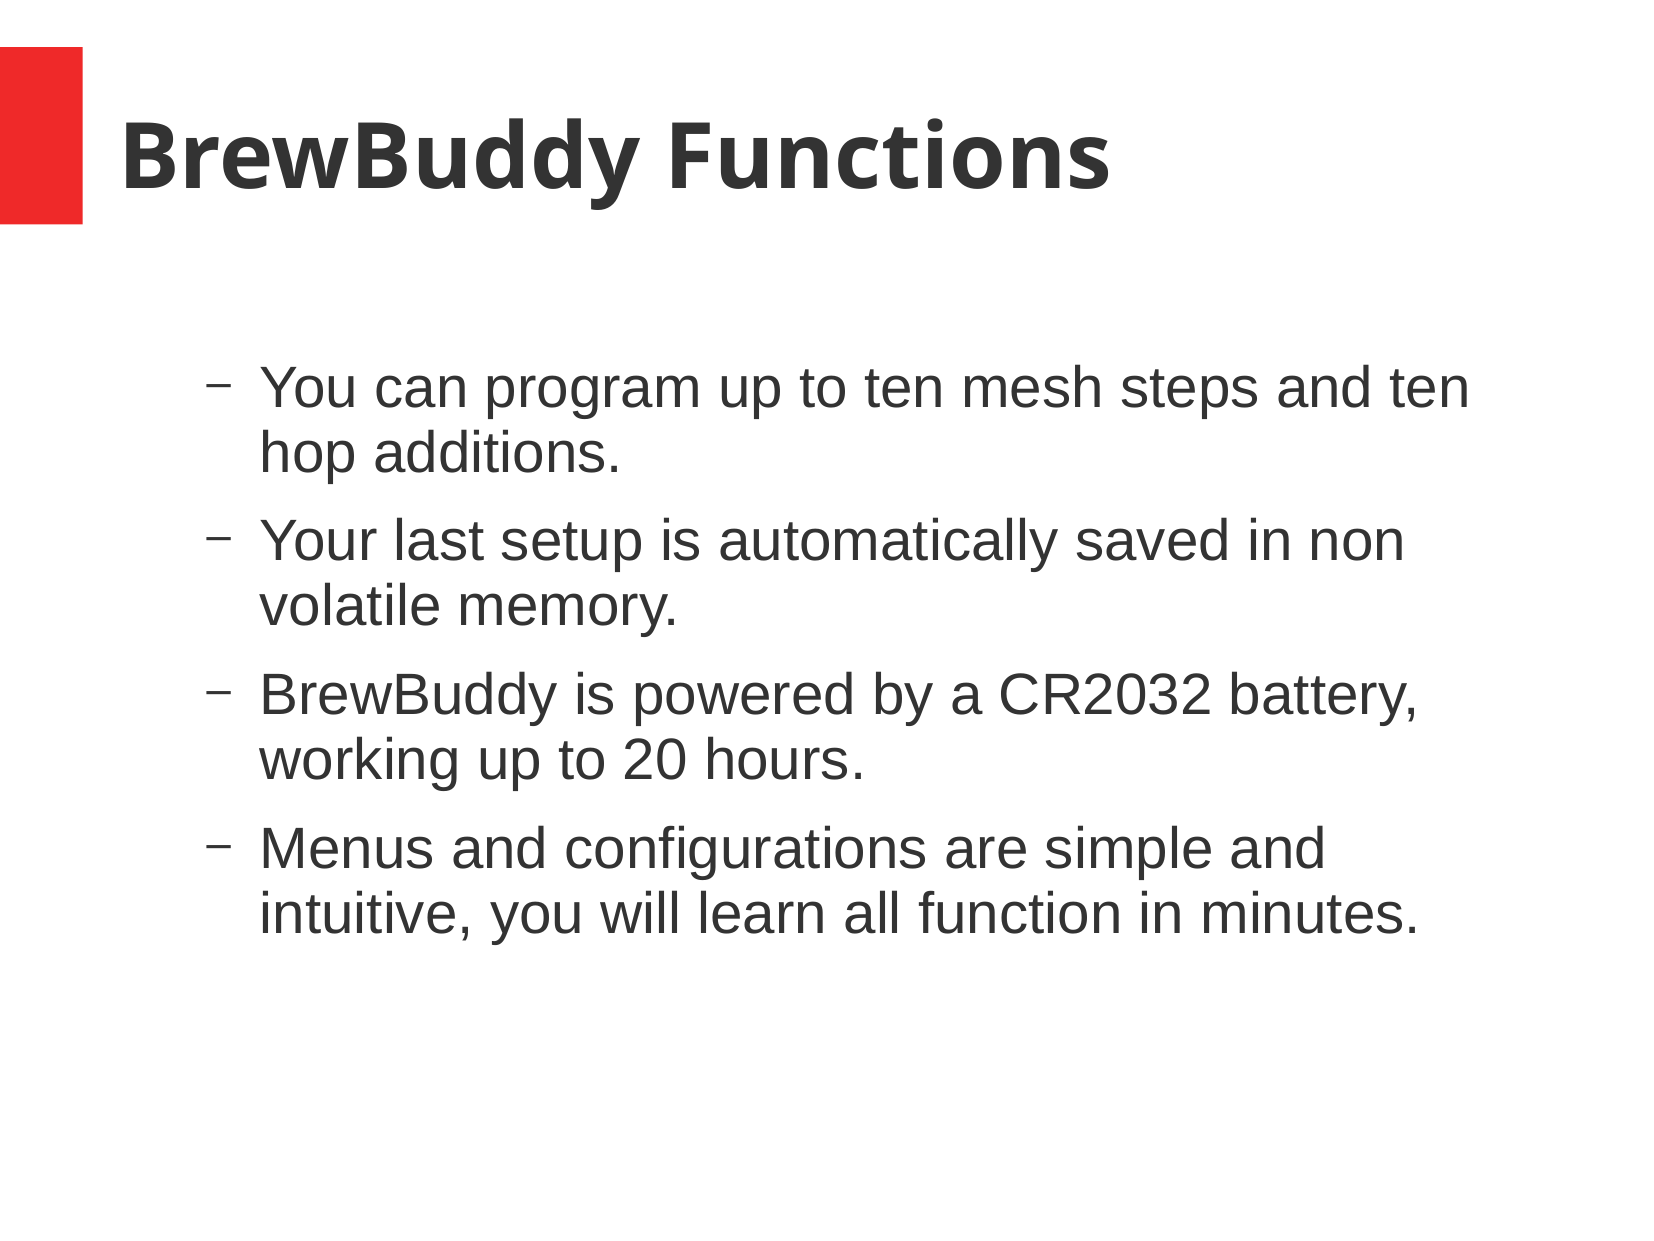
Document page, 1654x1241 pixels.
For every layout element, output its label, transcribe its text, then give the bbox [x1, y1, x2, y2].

title BrewBuddy Functions [118, 49, 1571, 257]
list You can program up to ten mesh steps and ten hop additions. Your last setup is automatically saved in non volatile memory. BrewBuddy is powered by a CR2032 battery, working up to 20 hours. Menus and configurations are simple and intuitive, you will learn all function in minutes. [118, 354, 1536, 1074]
